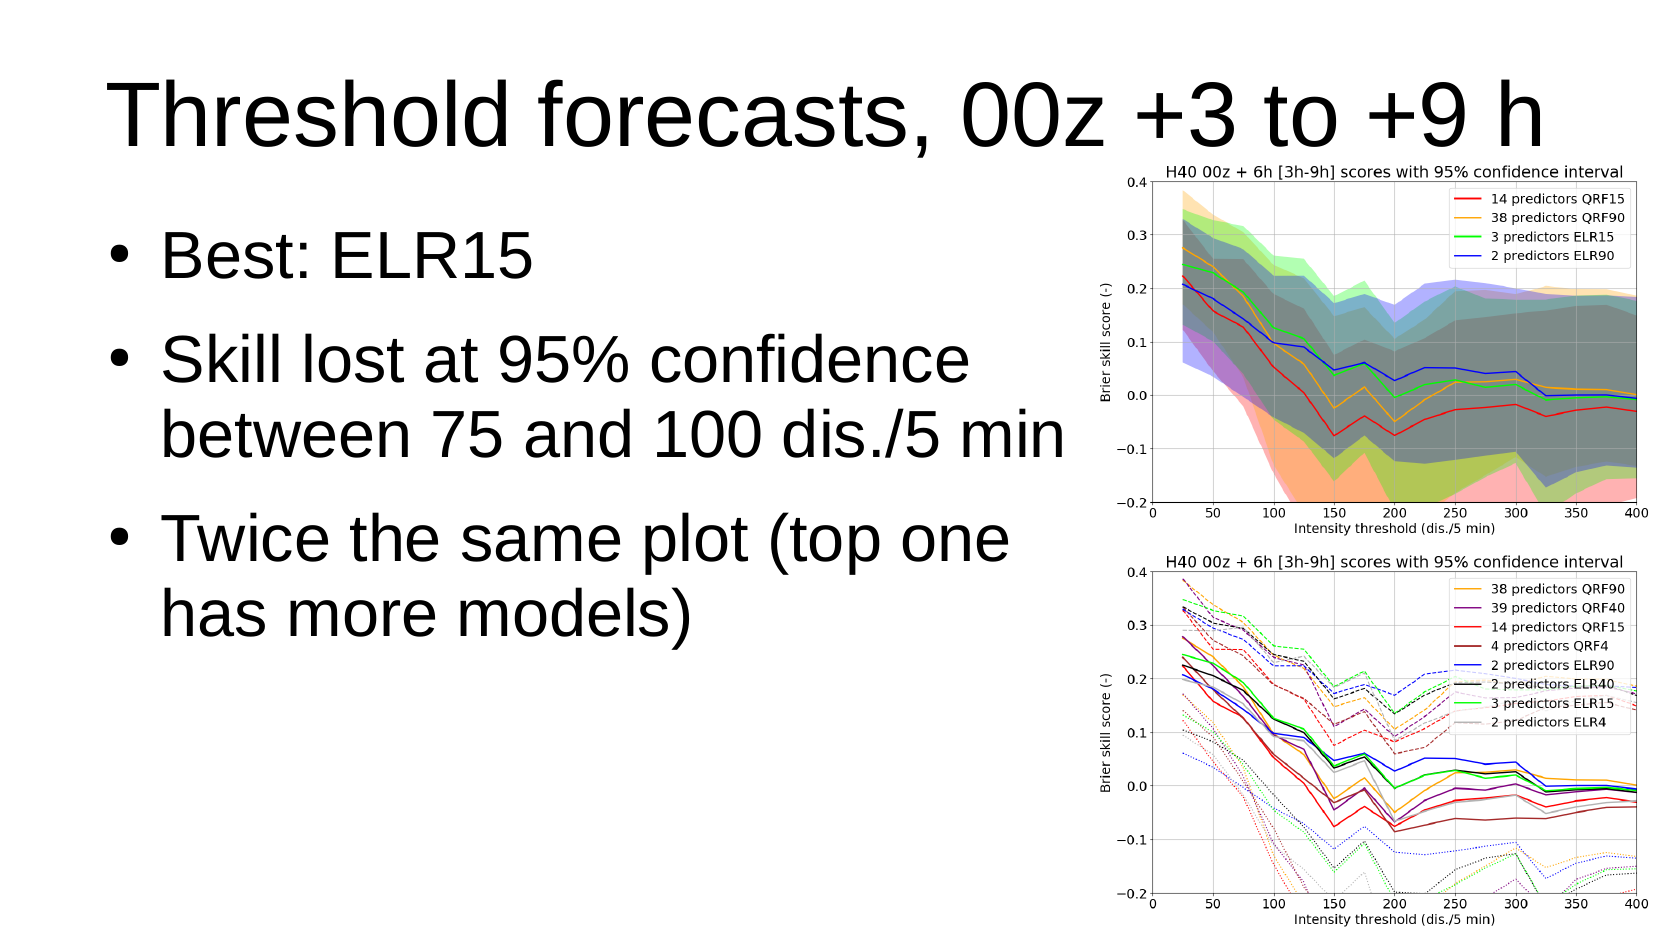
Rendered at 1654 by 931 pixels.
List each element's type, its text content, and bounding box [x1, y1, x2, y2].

picture [1095, 550, 1654, 931]
picture [1095, 160, 1654, 541]
title Threshold forecasts, 00z +3 to +9 h [82, 37, 1571, 193]
list Best: ELR15 Skill lost at 95% confidence between 75 and 100 dis./5 min Twice the same plot (top one has more models) [90, 217, 1081, 871]
